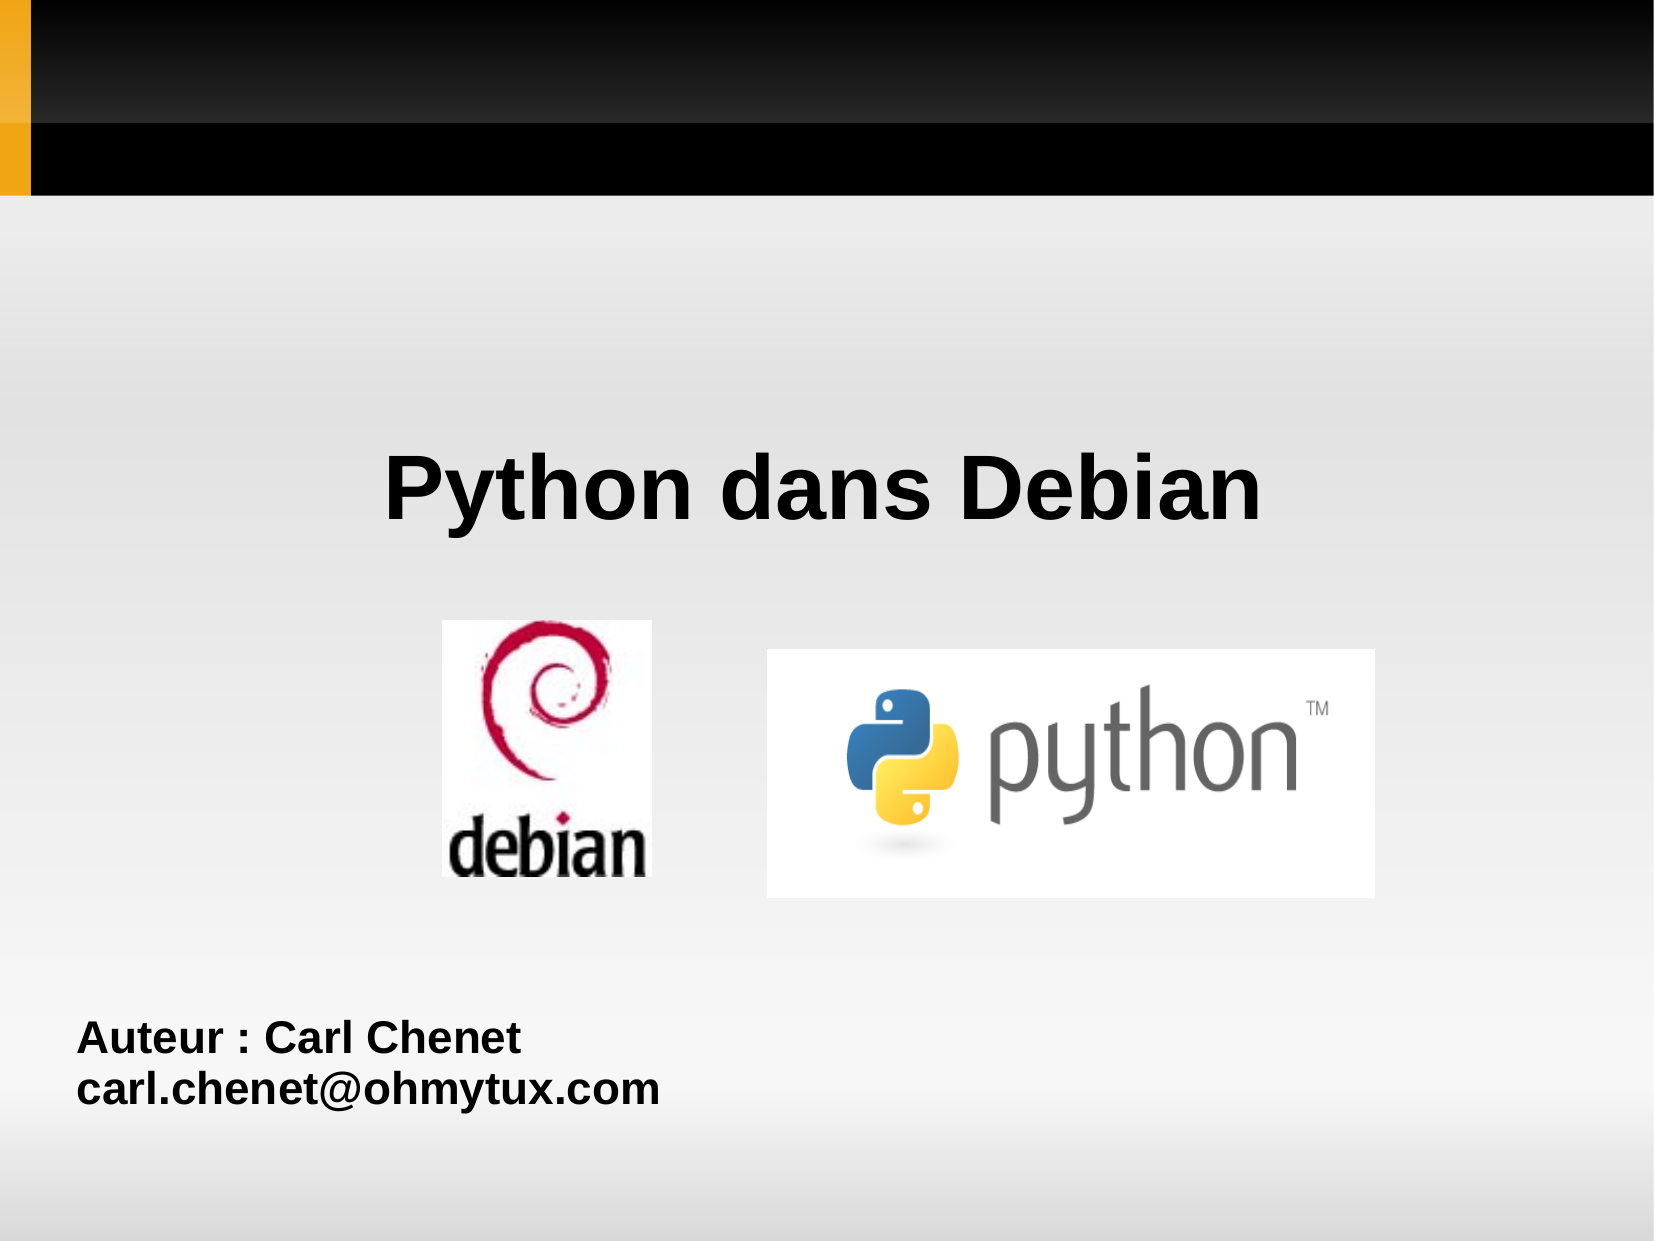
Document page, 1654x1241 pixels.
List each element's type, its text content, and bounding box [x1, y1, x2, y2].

title Auteur : Carl Chenet carl.chenet@ohmytux.com [76, 959, 1565, 1167]
title Python dans Debian [80, 266, 1569, 710]
picture [0, 0, 1654, 1241]
